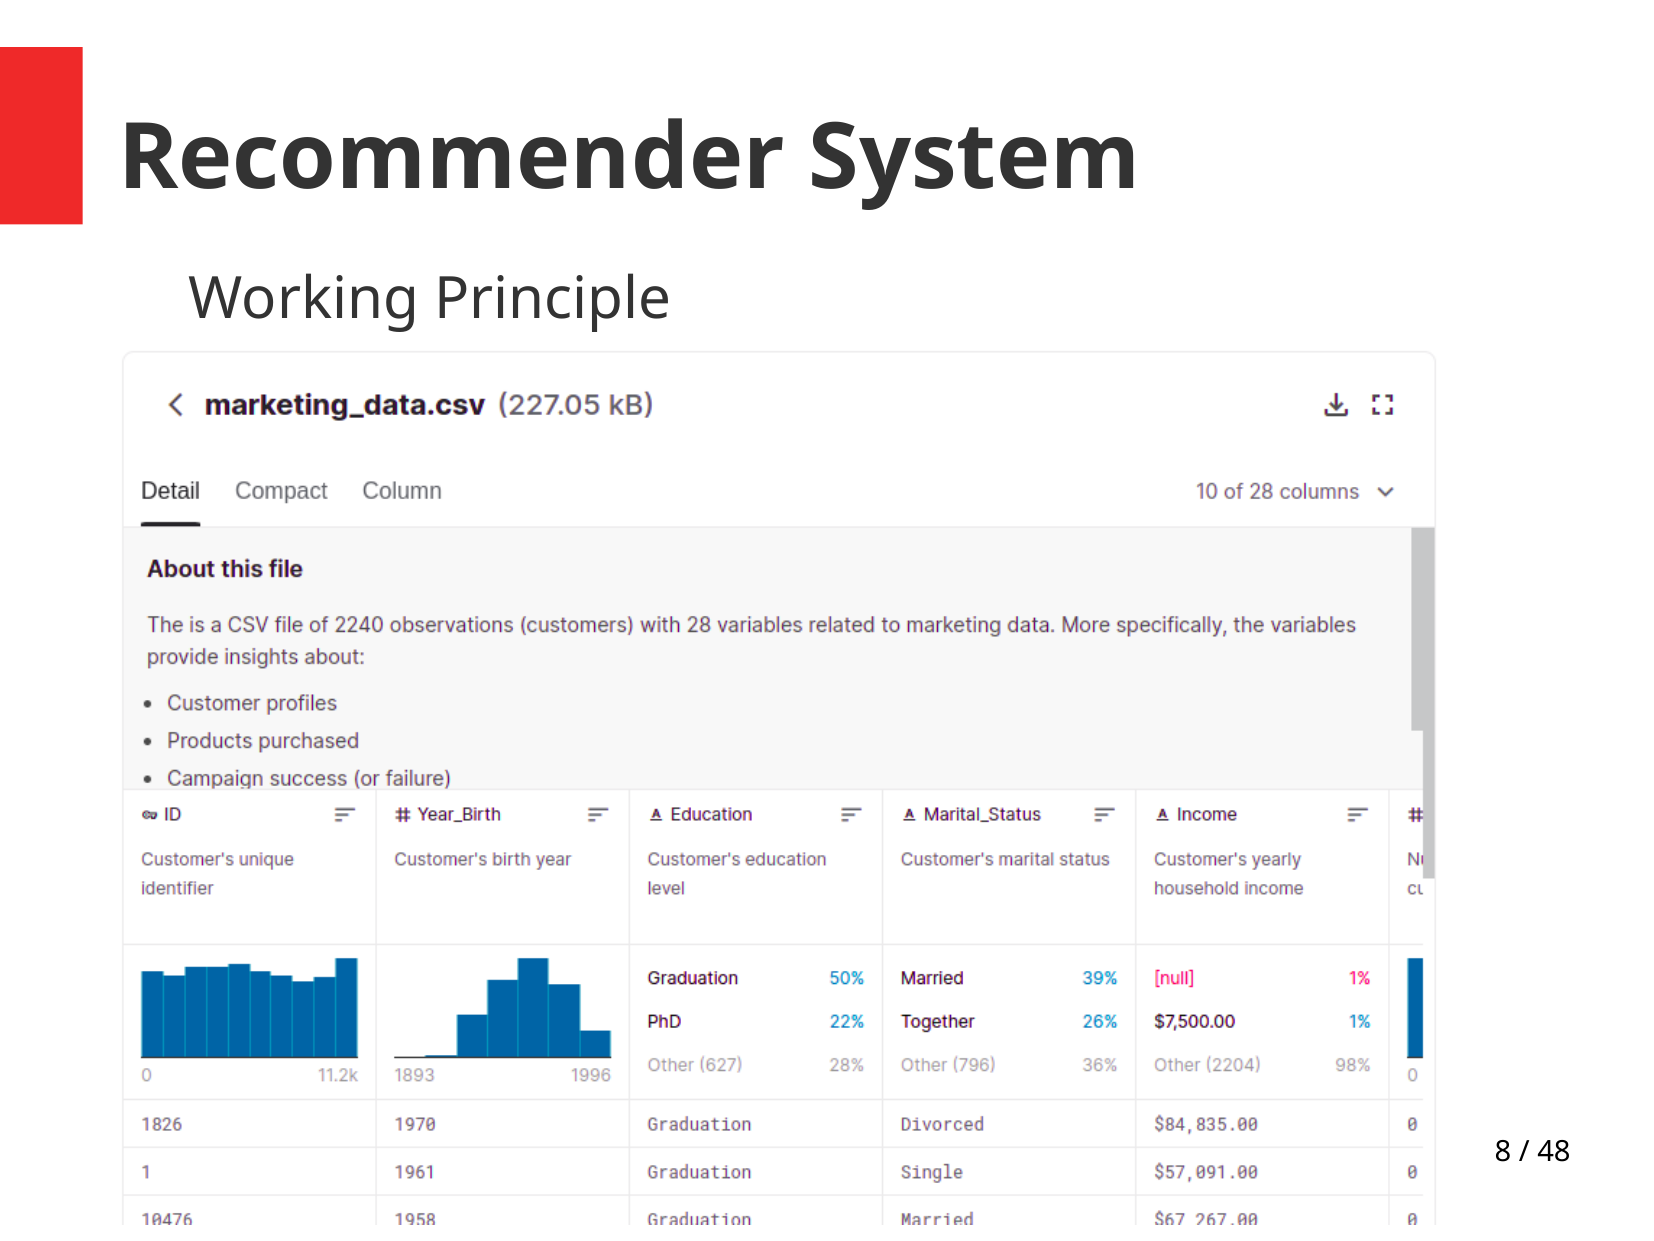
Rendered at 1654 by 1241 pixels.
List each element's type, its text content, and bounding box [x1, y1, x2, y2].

list Working Principle [118, 256, 721, 344]
picture [105, 344, 1442, 1225]
title Recommender System [118, 49, 1571, 257]
